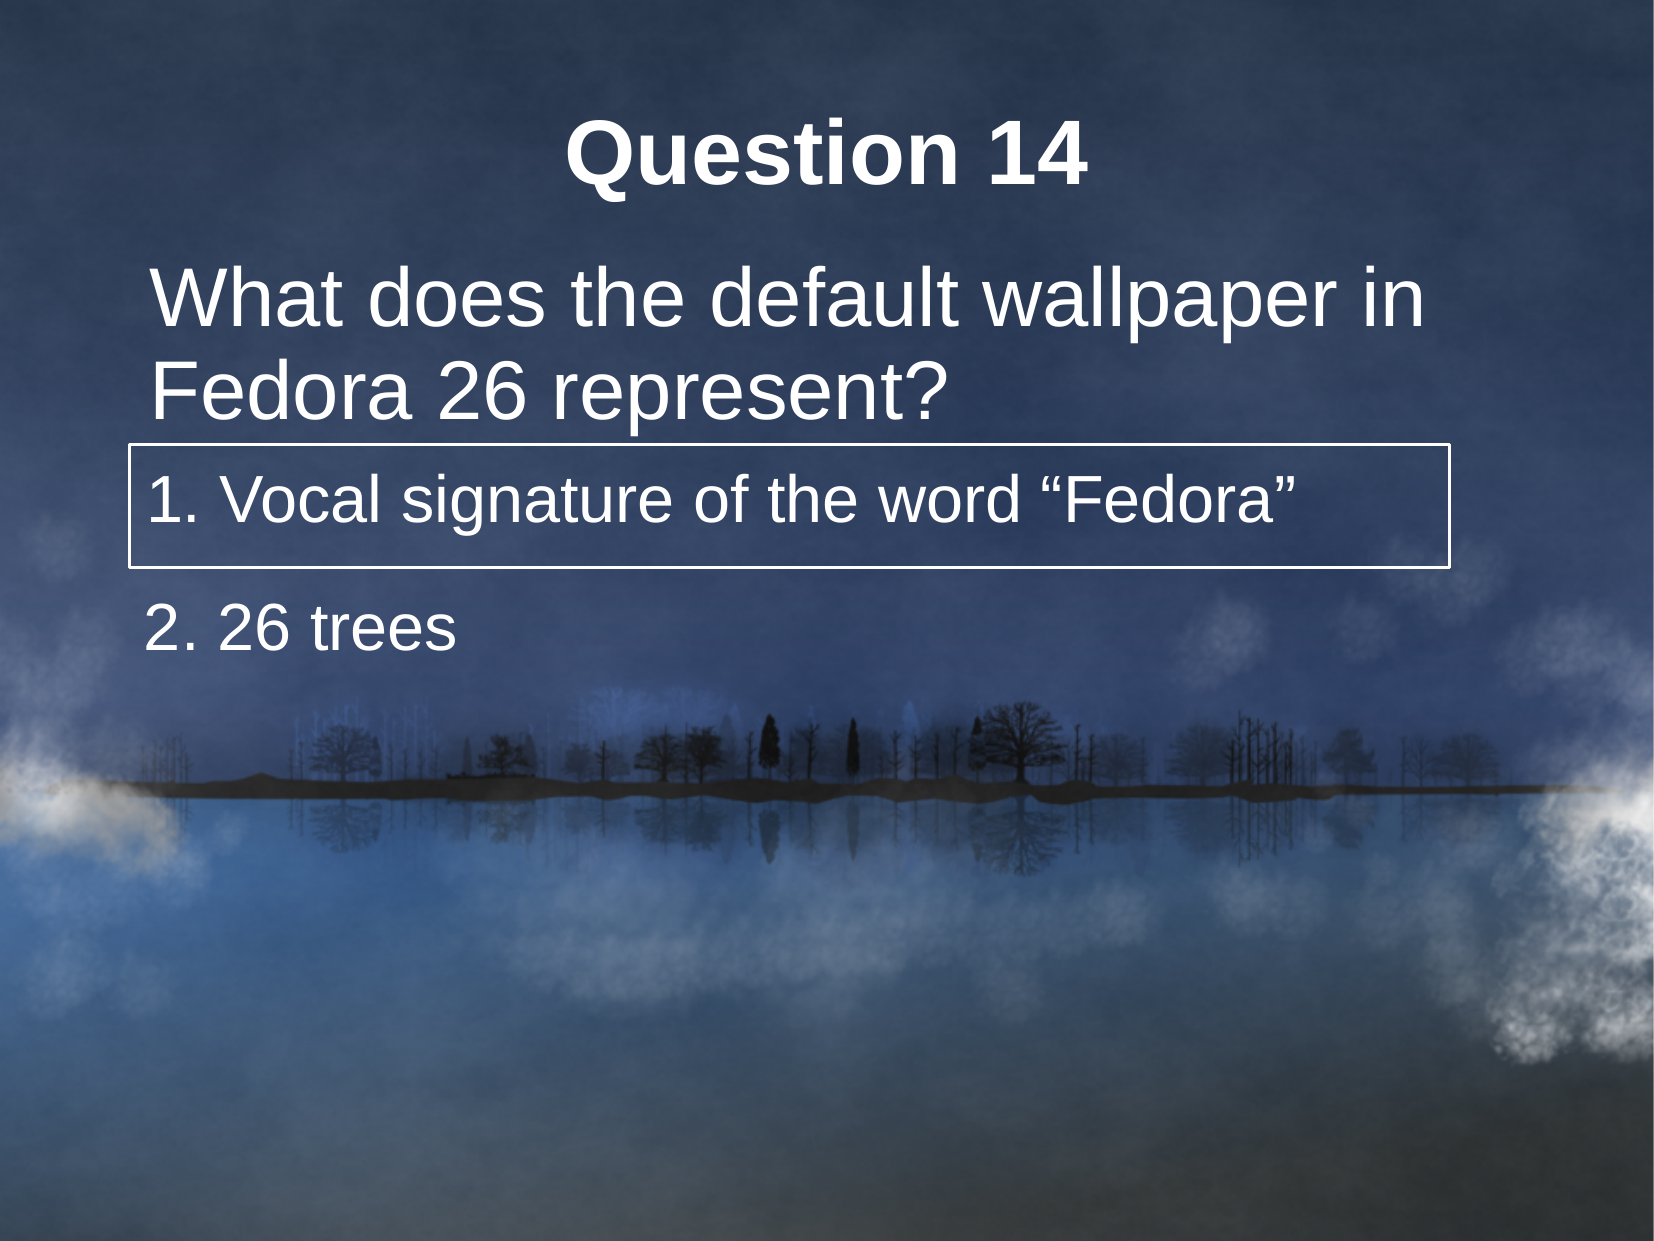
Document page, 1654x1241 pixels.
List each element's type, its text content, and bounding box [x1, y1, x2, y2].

title Question 14 [82, 49, 1571, 257]
text_box [129, 444, 1450, 568]
text_box 1. Vocal signature of the word “Fedora” [131, 454, 1531, 618]
text_box What does the default wallpaper in Fedora 26 represent? [135, 243, 1486, 445]
text_box 2. 26 trees [129, 582, 1171, 746]
picture [0, 0, 1654, 1241]
